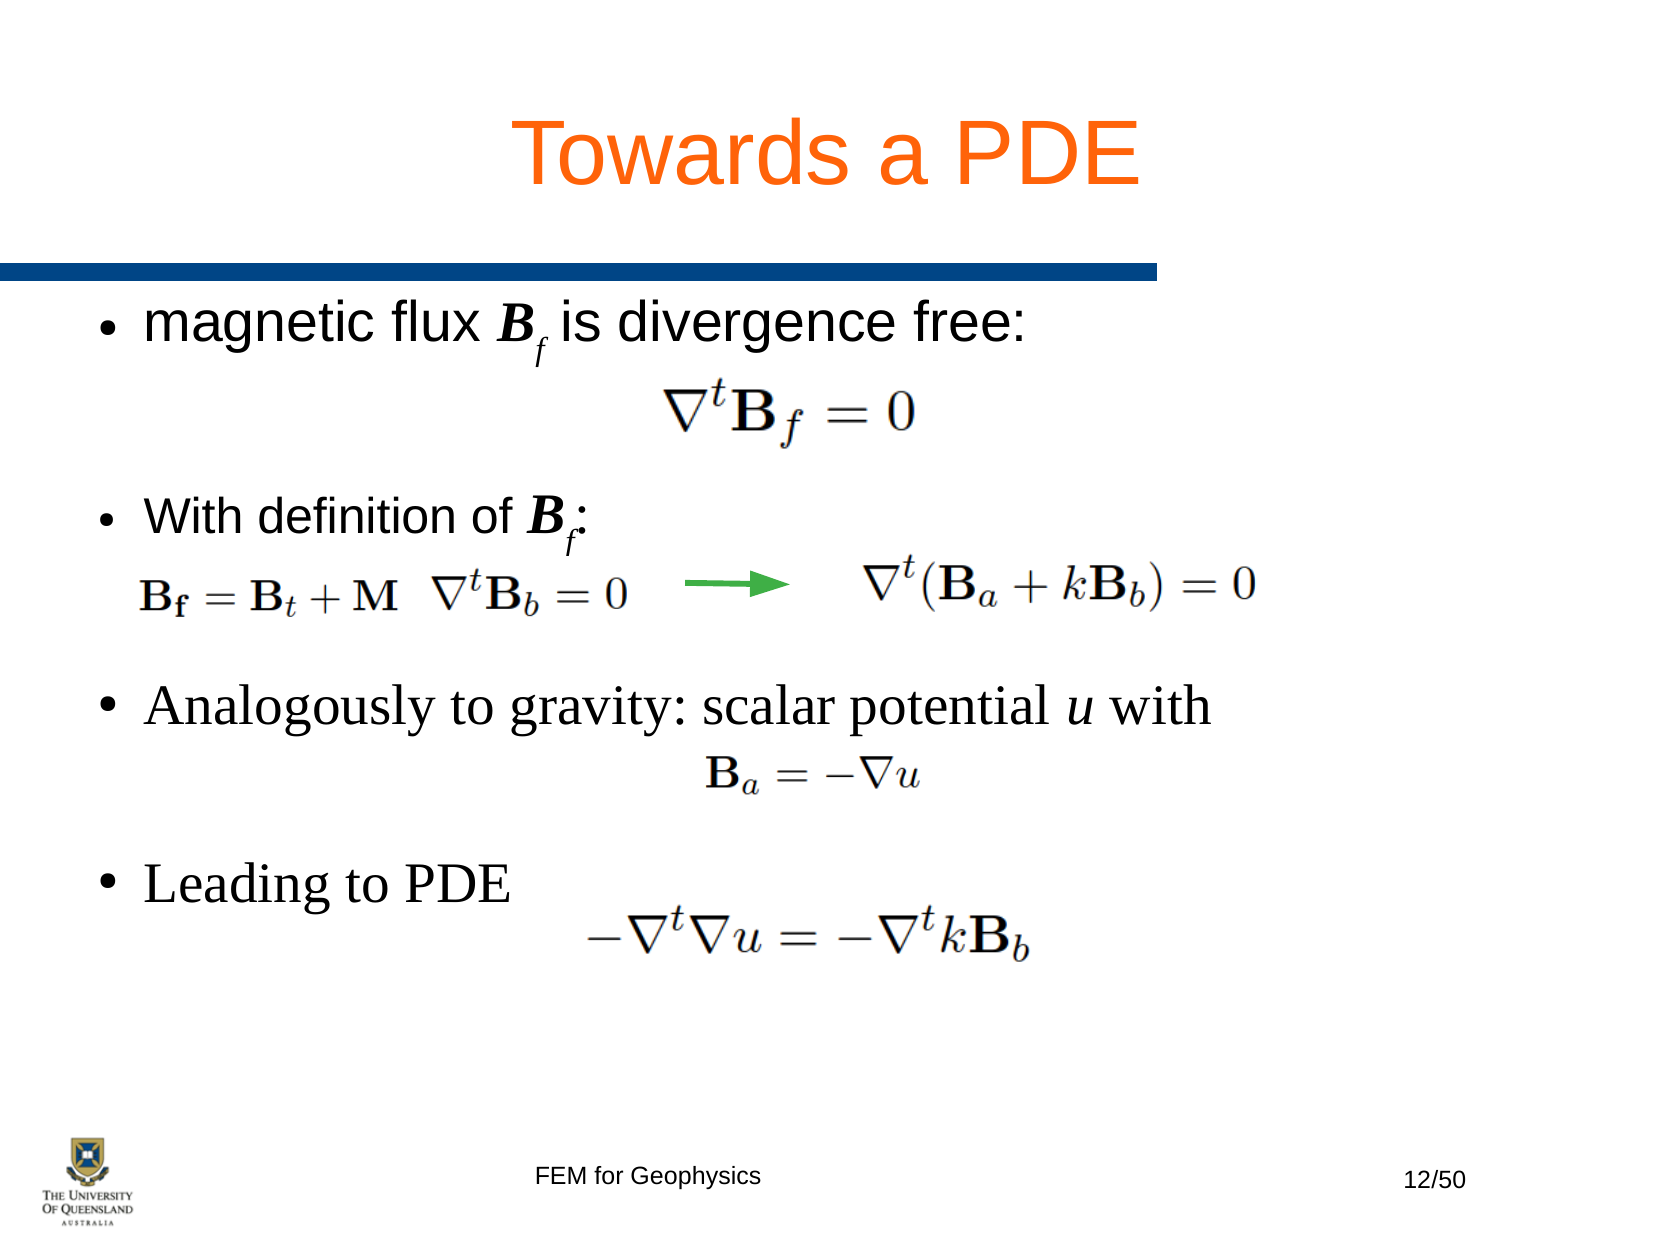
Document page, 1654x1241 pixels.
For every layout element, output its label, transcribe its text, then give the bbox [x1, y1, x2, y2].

picture [673, 739, 953, 806]
picture [840, 539, 1280, 632]
picture [135, 557, 405, 628]
title Towards a PDE [82, 49, 1571, 257]
picture [566, 883, 1064, 1001]
picture [625, 361, 967, 473]
picture [35, 1133, 142, 1235]
list magnetic flux Bf is divergence free: With definition of Bf: Analogously to gravity: scalar potential u with Leading to PDE [82, 290, 1571, 1010]
picture [420, 556, 639, 621]
